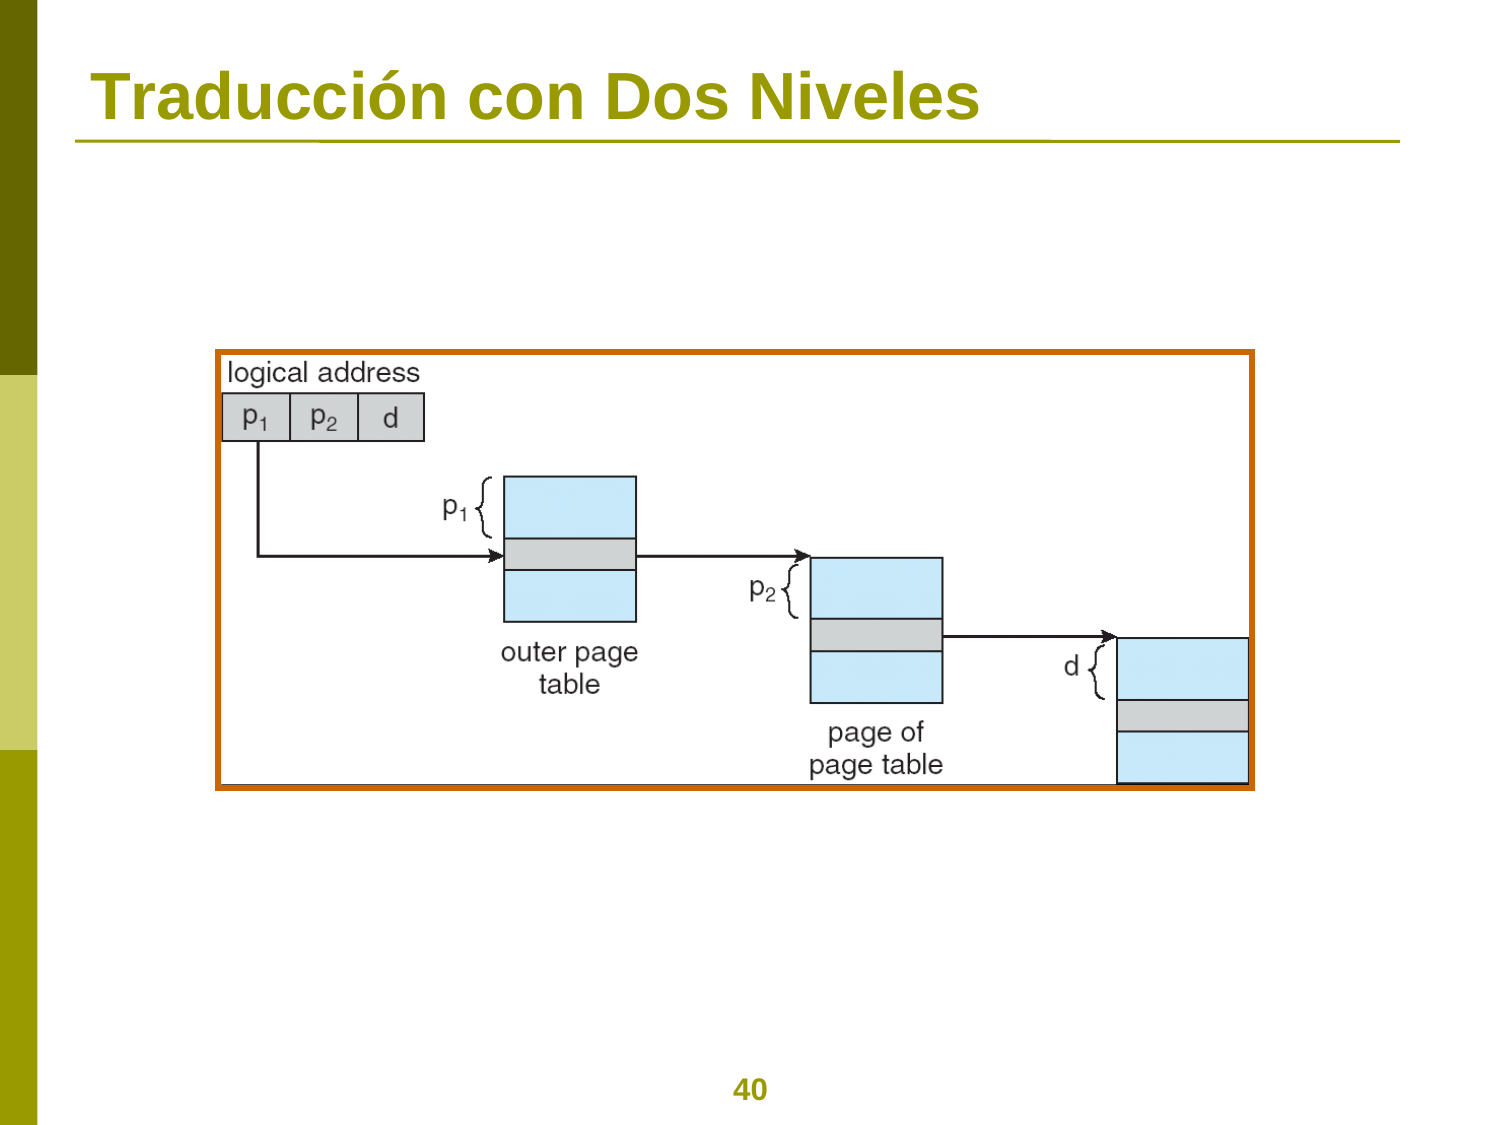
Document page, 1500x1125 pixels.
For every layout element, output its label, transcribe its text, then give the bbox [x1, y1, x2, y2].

picture [221, 354, 1250, 785]
text_box Traducción con Dos Niveles [75, 45, 1426, 141]
